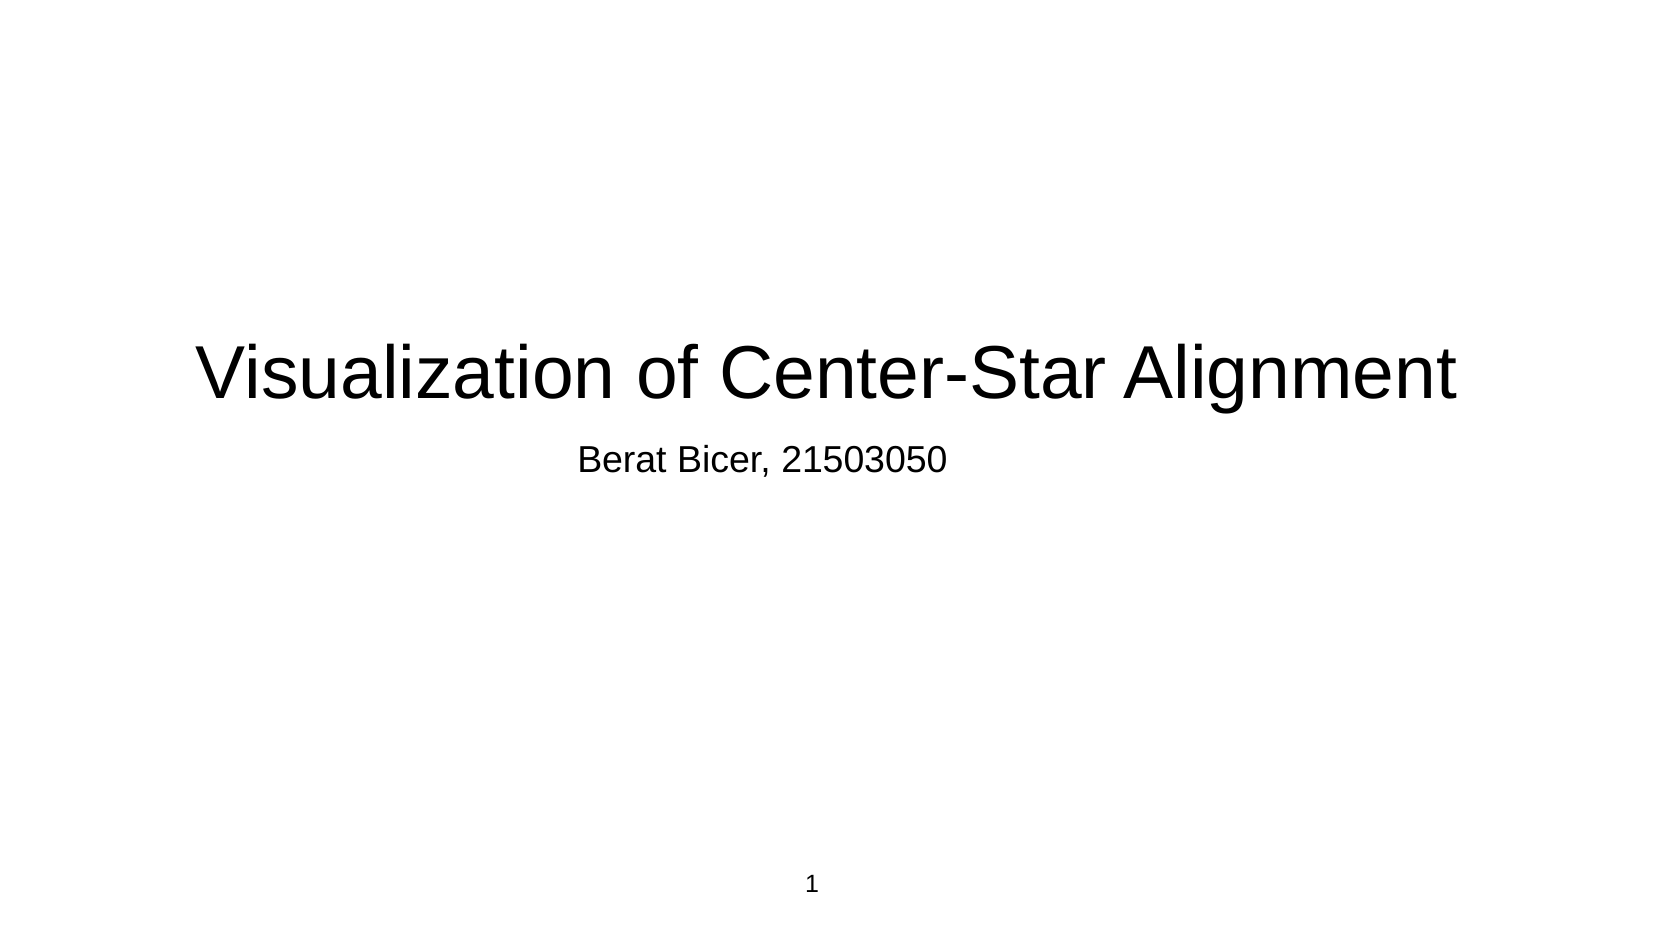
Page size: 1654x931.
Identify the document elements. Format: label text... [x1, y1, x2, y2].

text_box Berat Bicer, 21503050 [562, 430, 976, 488]
title Visualization of Center-Star Alignment [82, 294, 1571, 451]
text_box <number> [805, 862, 919, 918]
